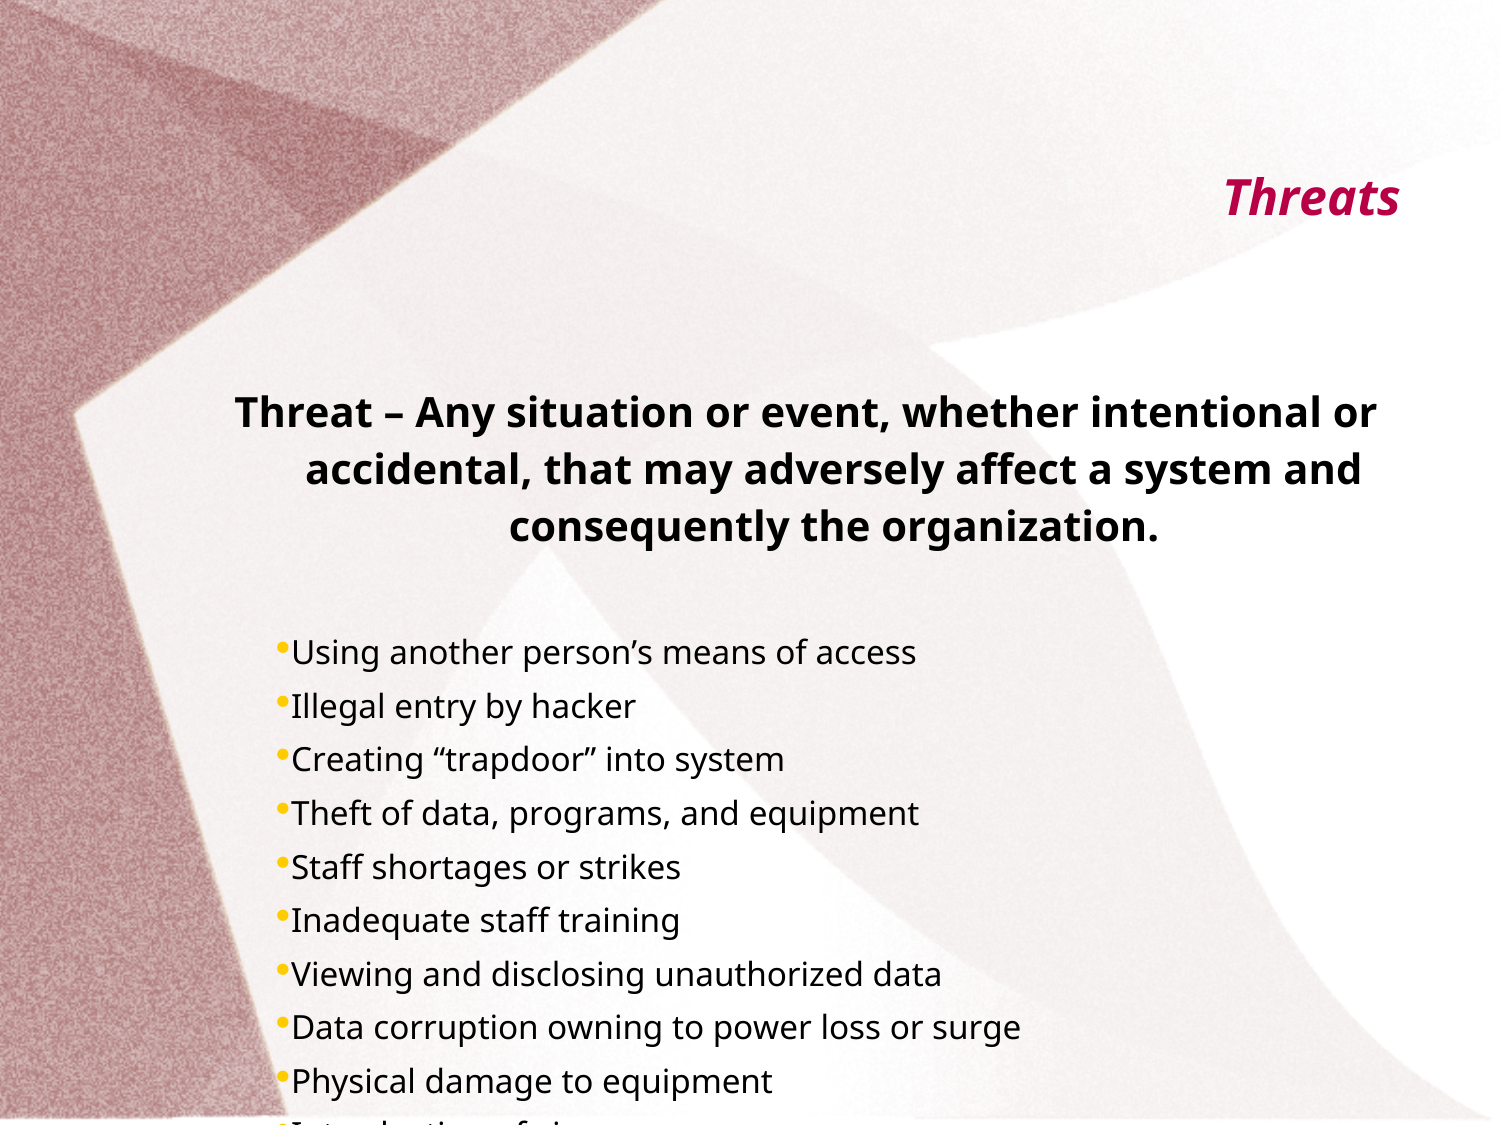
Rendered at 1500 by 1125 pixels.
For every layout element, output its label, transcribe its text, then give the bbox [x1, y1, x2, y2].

subtitle Threat – Any situation or event, whether intentional or accidental, that may adversely affect a system and consequently the organization. Using another person’s means of access Illegal entry by hacker Creating “trapdoor” into system Theft of data, programs, and equipment Staff shortages or strikes Inadequate staff training Viewing and disclosing unauthorized data Data corruption owning to power loss or surge Physical damage to equipment Introduction of viruses [112, 375, 1500, 1088]
title Threats [149, 112, 1417, 238]
picture [0, 0, 1500, 1125]
